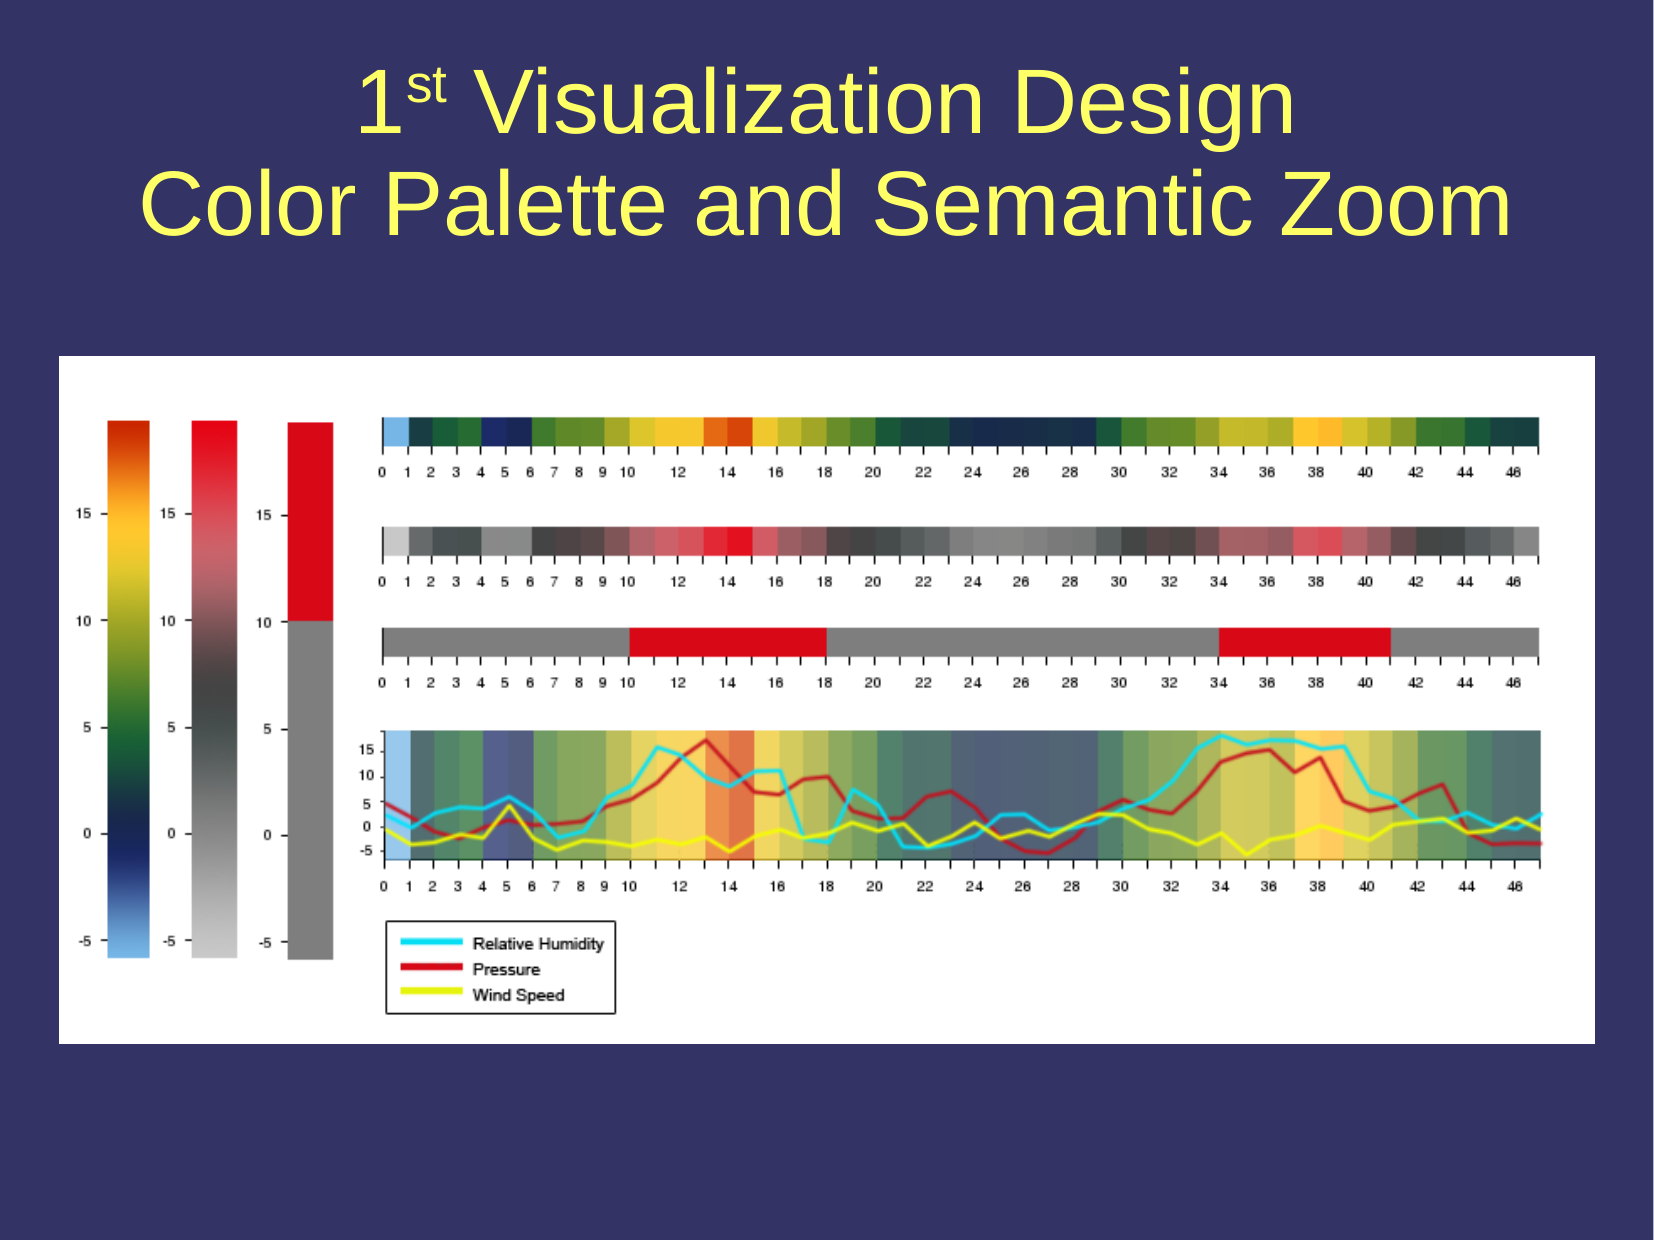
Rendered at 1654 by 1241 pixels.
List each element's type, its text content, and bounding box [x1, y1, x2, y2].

picture [59, 356, 1595, 1044]
title 1st Visualization Design Color Palette and Semantic Zoom [82, 48, 1571, 258]
